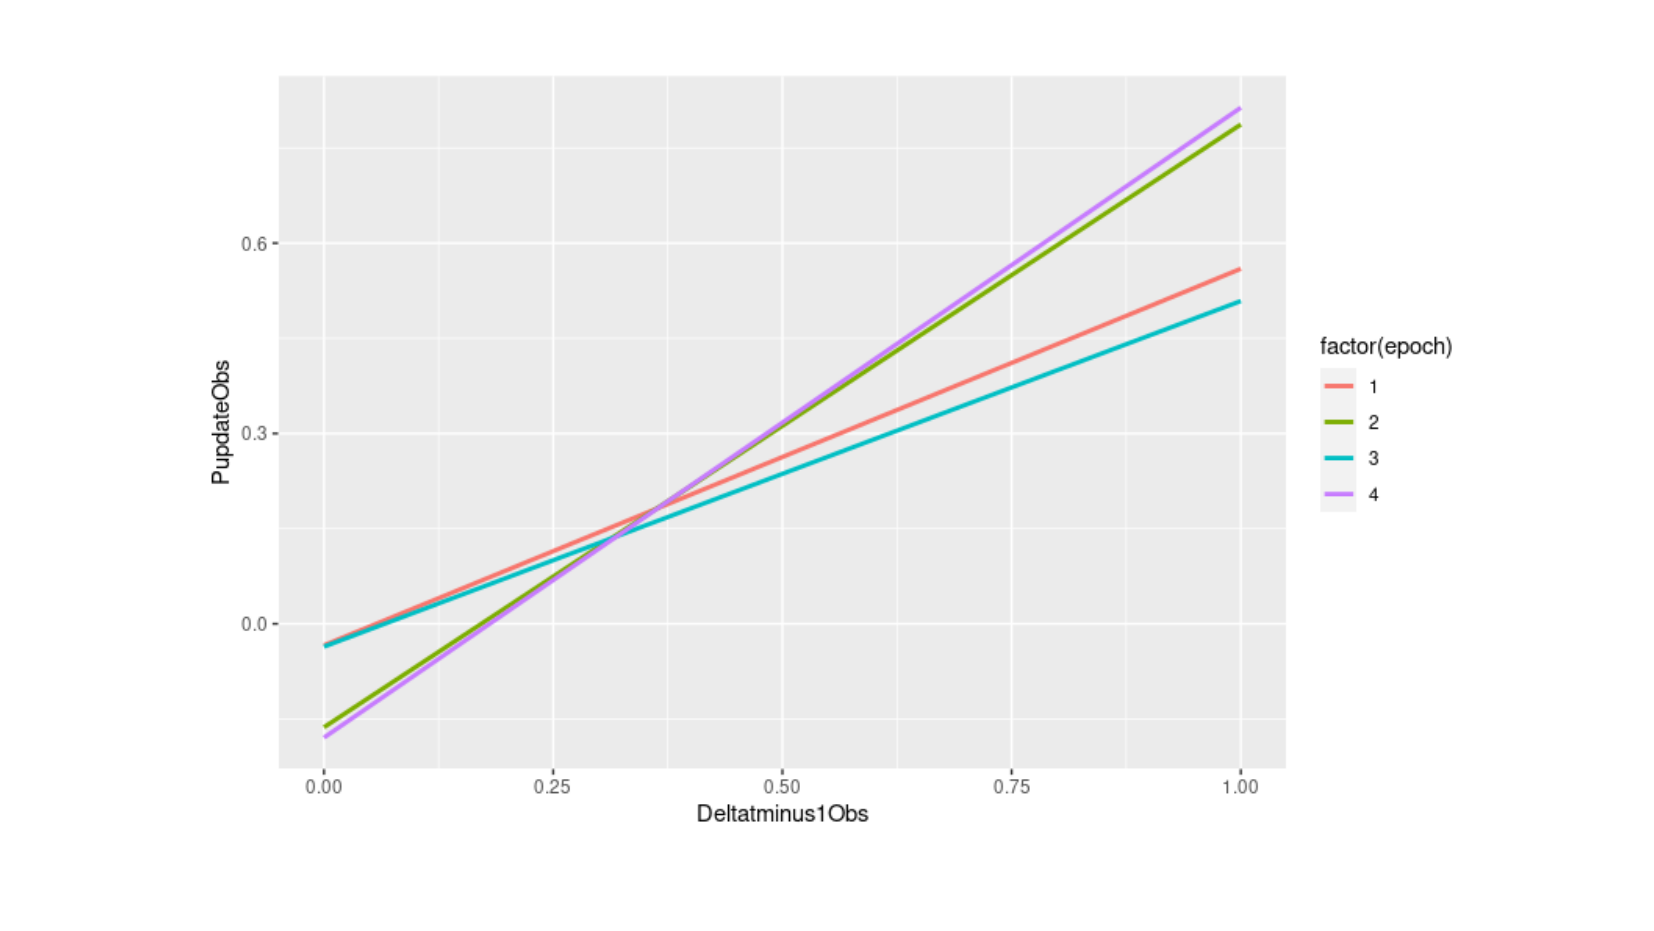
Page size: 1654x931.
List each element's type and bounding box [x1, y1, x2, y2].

picture [201, 65, 1477, 839]
